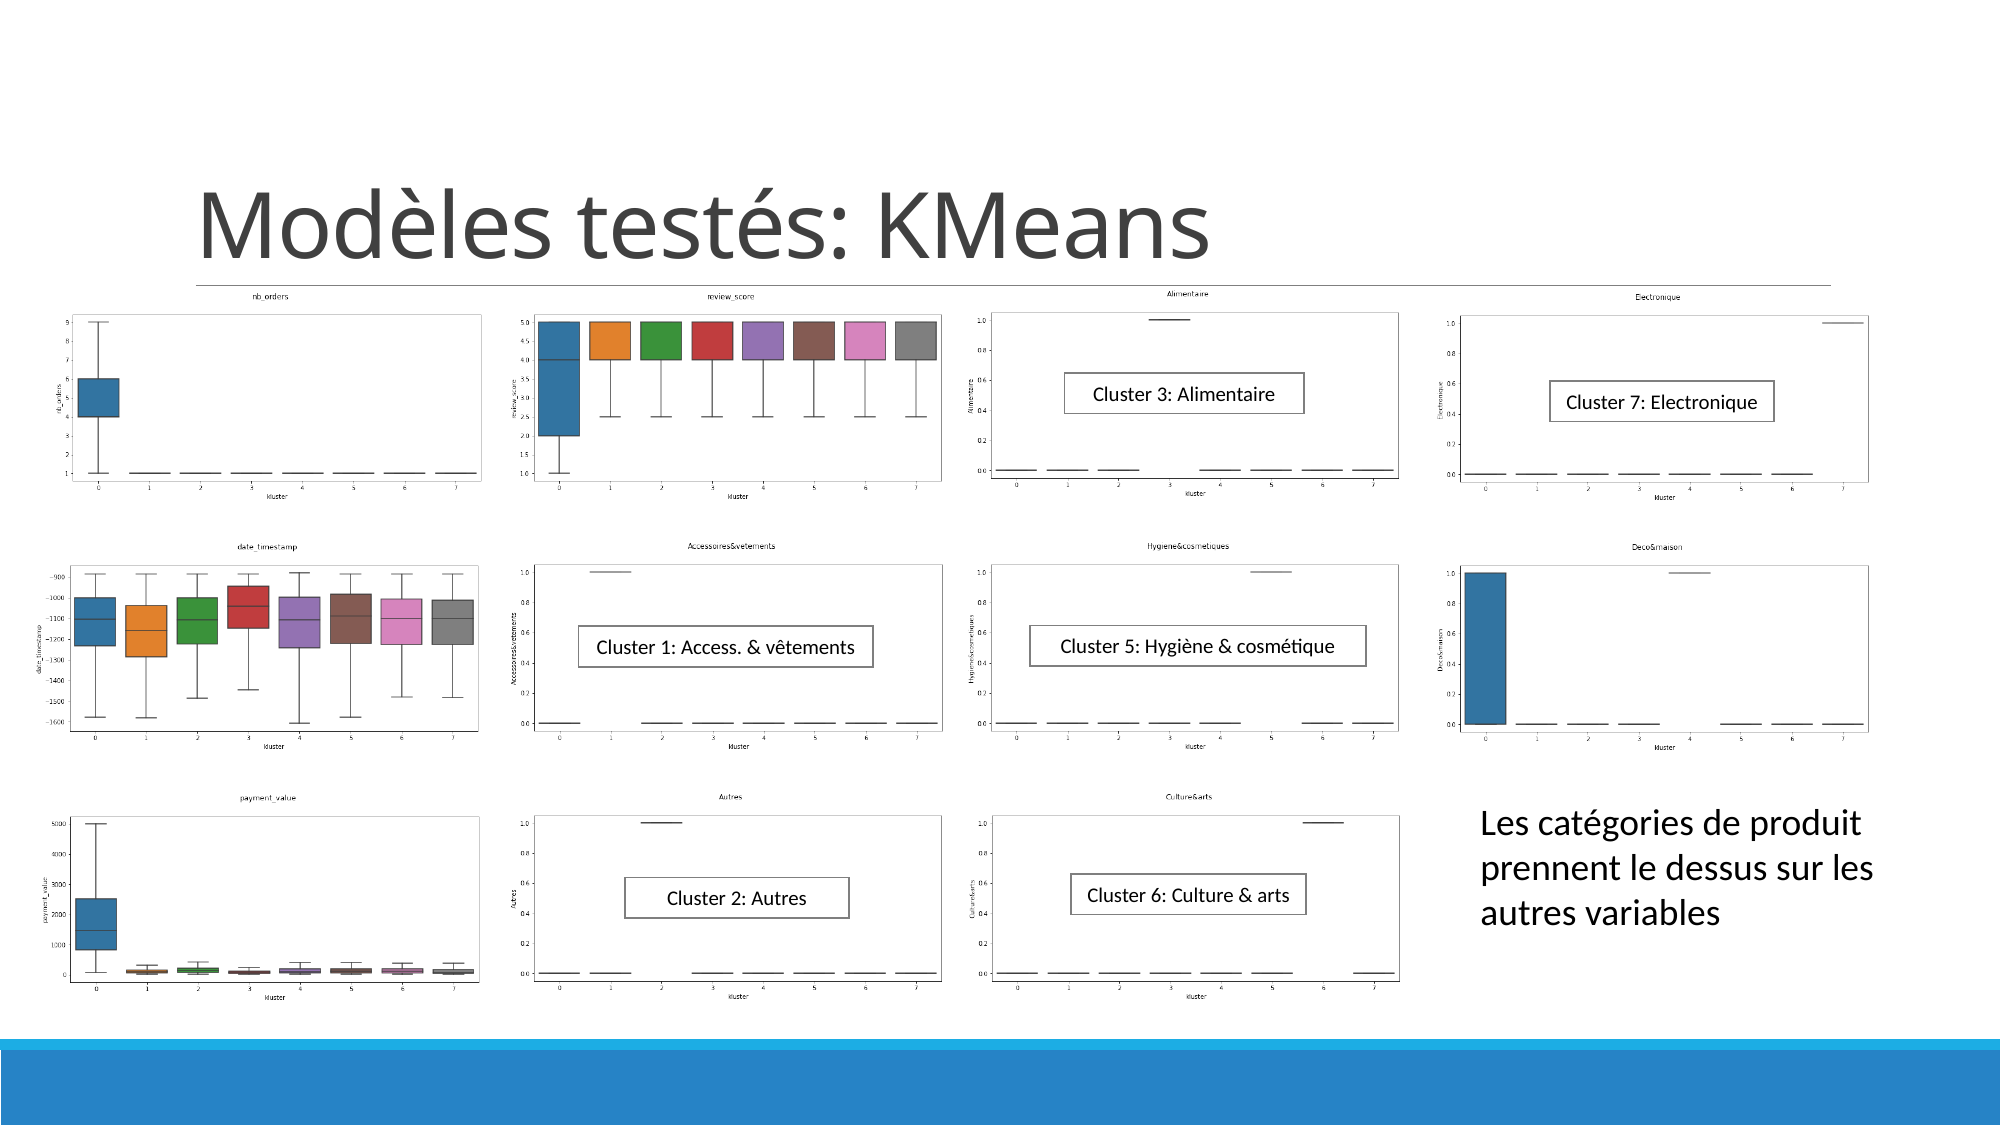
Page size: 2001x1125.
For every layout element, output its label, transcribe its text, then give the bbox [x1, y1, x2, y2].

picture [31, 539, 482, 754]
picture [51, 288, 485, 504]
picture [507, 539, 946, 754]
picture [965, 789, 1403, 1005]
picture [964, 286, 1402, 501]
picture [1433, 289, 1872, 505]
text_box Les catégories de produit prennent le dessus sur les autres variables [1465, 790, 1916, 942]
picture [964, 539, 1402, 754]
text_box Cluster 2: Autres [625, 877, 849, 918]
text_box Cluster 1: Access. & vêtements [578, 625, 874, 667]
title Modèles testés: KMeans [180, 47, 1831, 286]
text_box Cluster 7: Electronique [1550, 381, 1774, 422]
picture [1433, 539, 1872, 755]
picture [37, 790, 483, 1005]
text_box Cluster 5: Hygiène & cosmétique [1029, 625, 1367, 667]
text_box Cluster 6: Culture & arts [1071, 873, 1306, 915]
picture [506, 288, 945, 504]
text_box Cluster 3: Alimentaire [1064, 373, 1305, 414]
picture [507, 789, 945, 1005]
